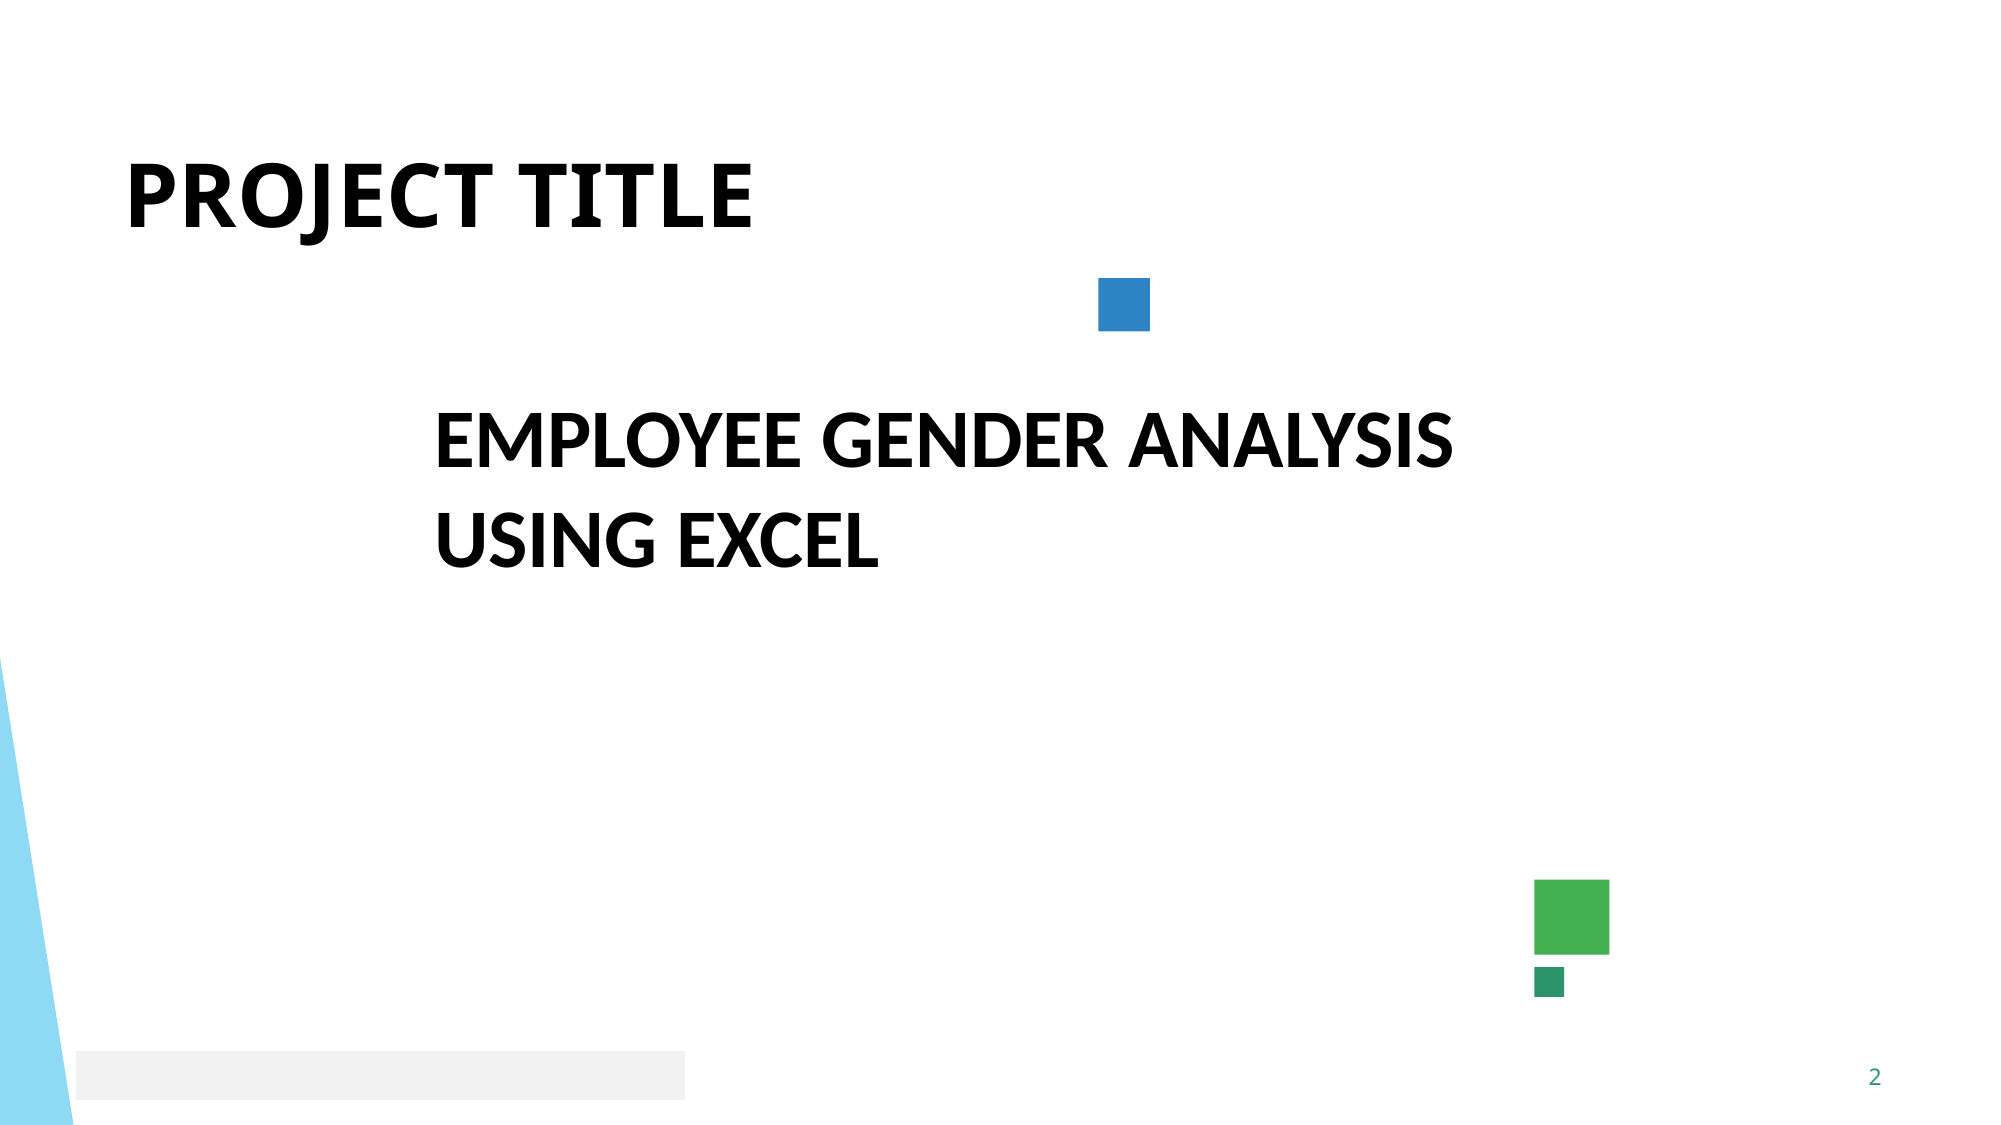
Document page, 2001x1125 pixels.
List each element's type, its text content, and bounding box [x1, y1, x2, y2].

title PROJECT TITLE [121, 136, 763, 248]
text_box [0, 657, 74, 1125]
picture [76, 1051, 685, 1100]
text_box [1534, 879, 1610, 955]
slide_number 2 [1862, 1061, 1888, 1094]
text_box EMPLOYEE GENDER ANALYSIS USING EXCEL [419, 376, 1595, 594]
text_box [1534, 967, 1565, 997]
text_box [1098, 278, 1150, 332]
